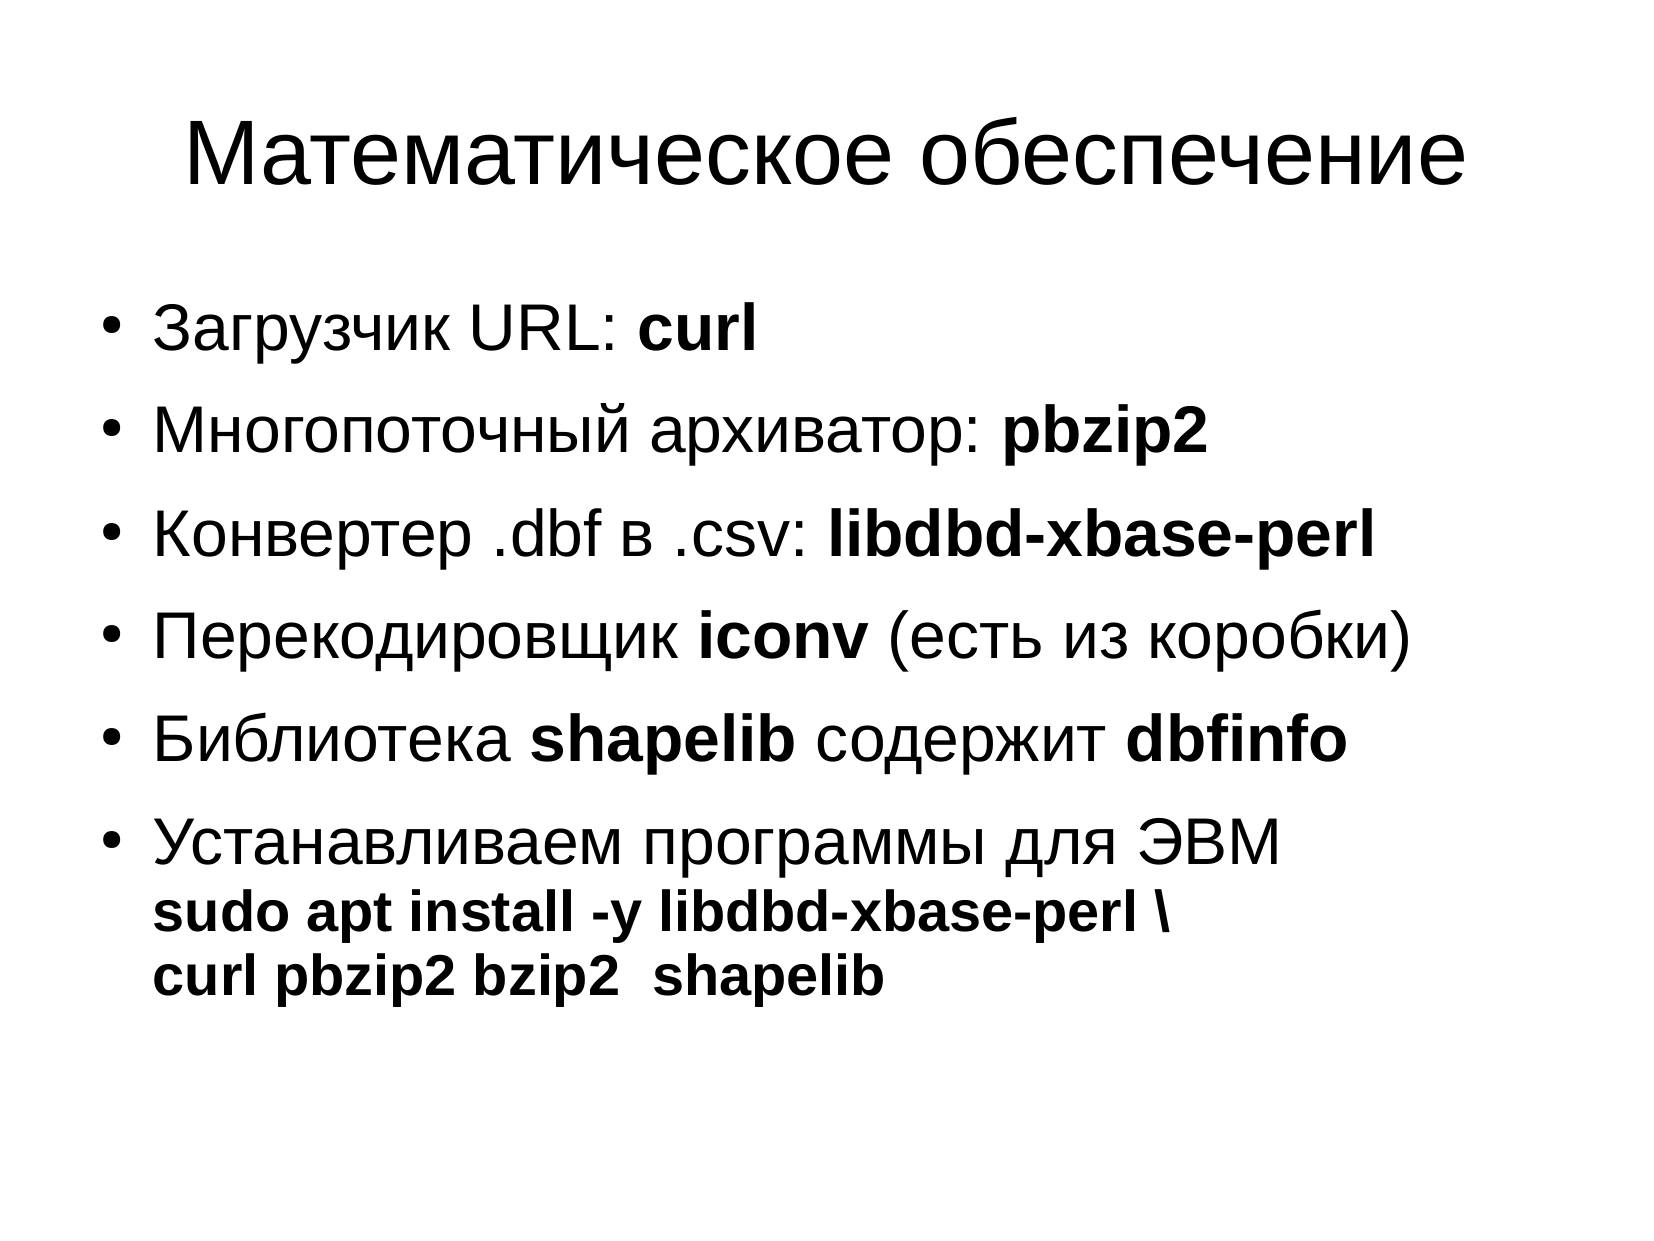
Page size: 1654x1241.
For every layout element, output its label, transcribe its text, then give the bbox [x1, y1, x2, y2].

title Математическое обеспечение [82, 49, 1571, 257]
list Загрузчик URL: curl Многопоточный архиватор: pbzip2 Конвертер .dbf в .csv: libdbd-xbase-perl Перекодировщик iconv (есть из коробки) Библиотека shapelib содержит dbfinfo Устанавливаем программы для ЭВМ sudo apt install -y libdbd-xbase-perl \ curl pbzip2 bzip2 shapelib [82, 290, 1571, 1010]
